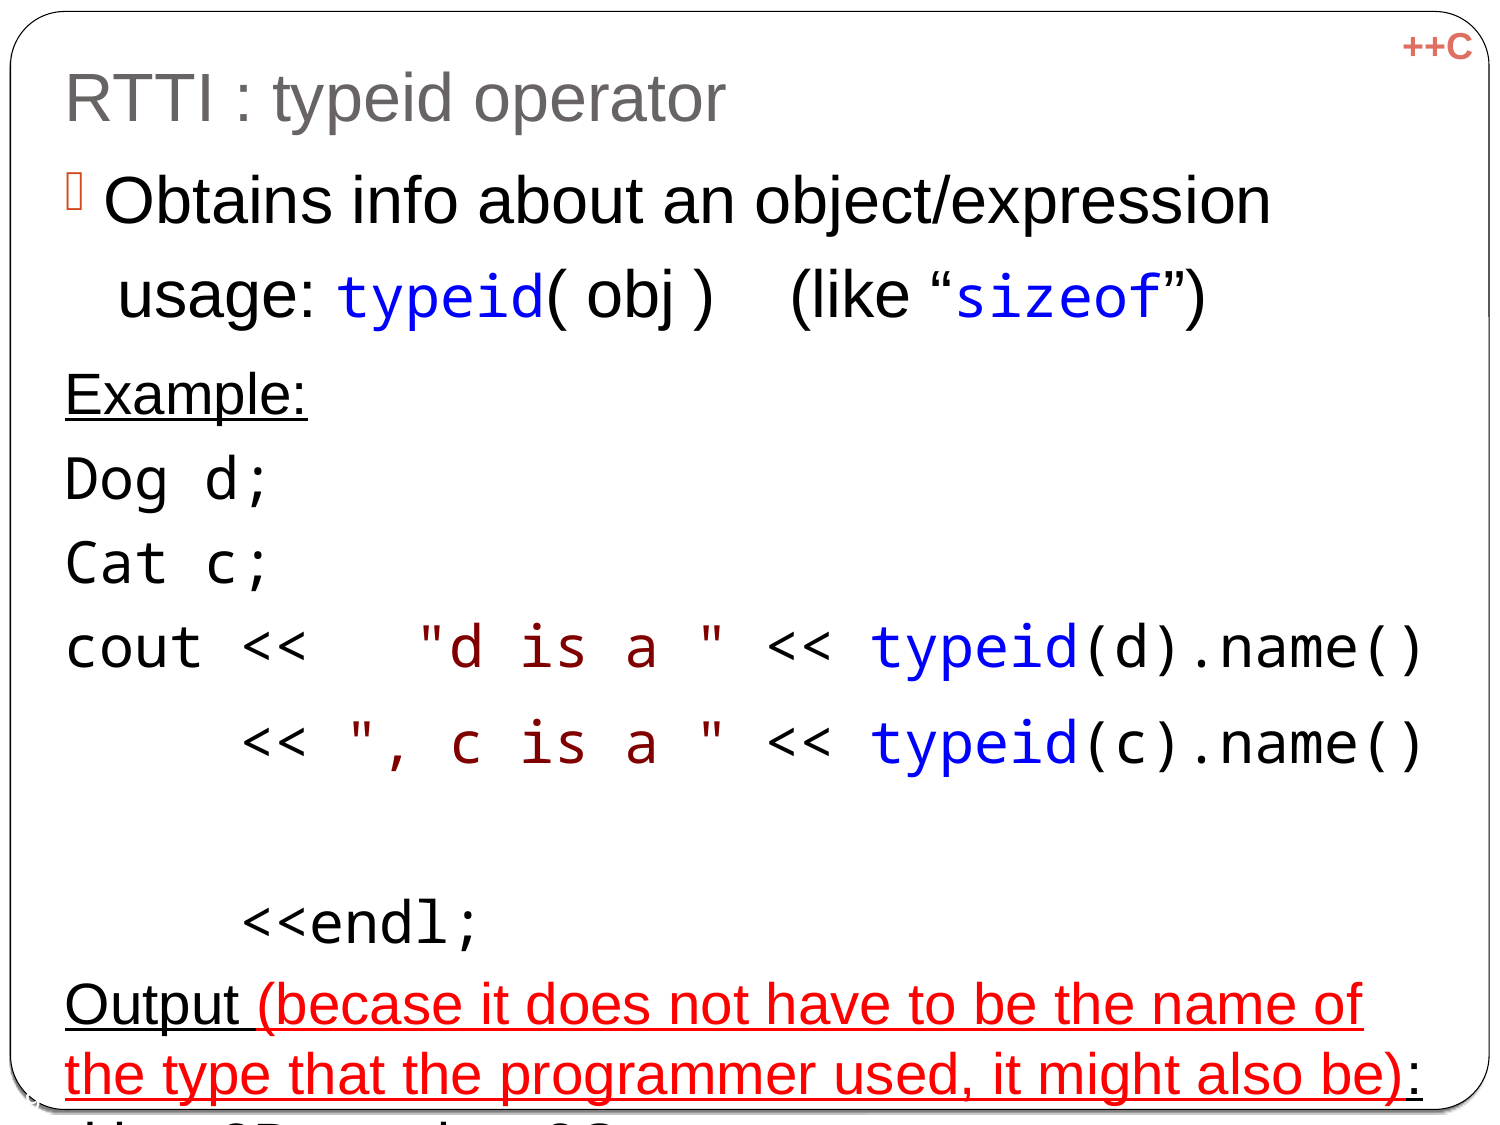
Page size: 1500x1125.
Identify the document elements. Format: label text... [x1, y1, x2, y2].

list Obtains info about an object/expression usage: typeid( obj ) (like “sizeof”) Example: Dog d; Cat c; cout << "d is a " << typeid(d).name() << ", c is a " << typeid(c).name() <<endl; Output (becase it does not have to be the name of the type that the programmer used, it might also be): d is a 3Dog, c is a 3Cat [50, 149, 1450, 1088]
slide_number <number> [0, 1074, 50, 1125]
title RTTI : typeid operator [50, 45, 1450, 149]
